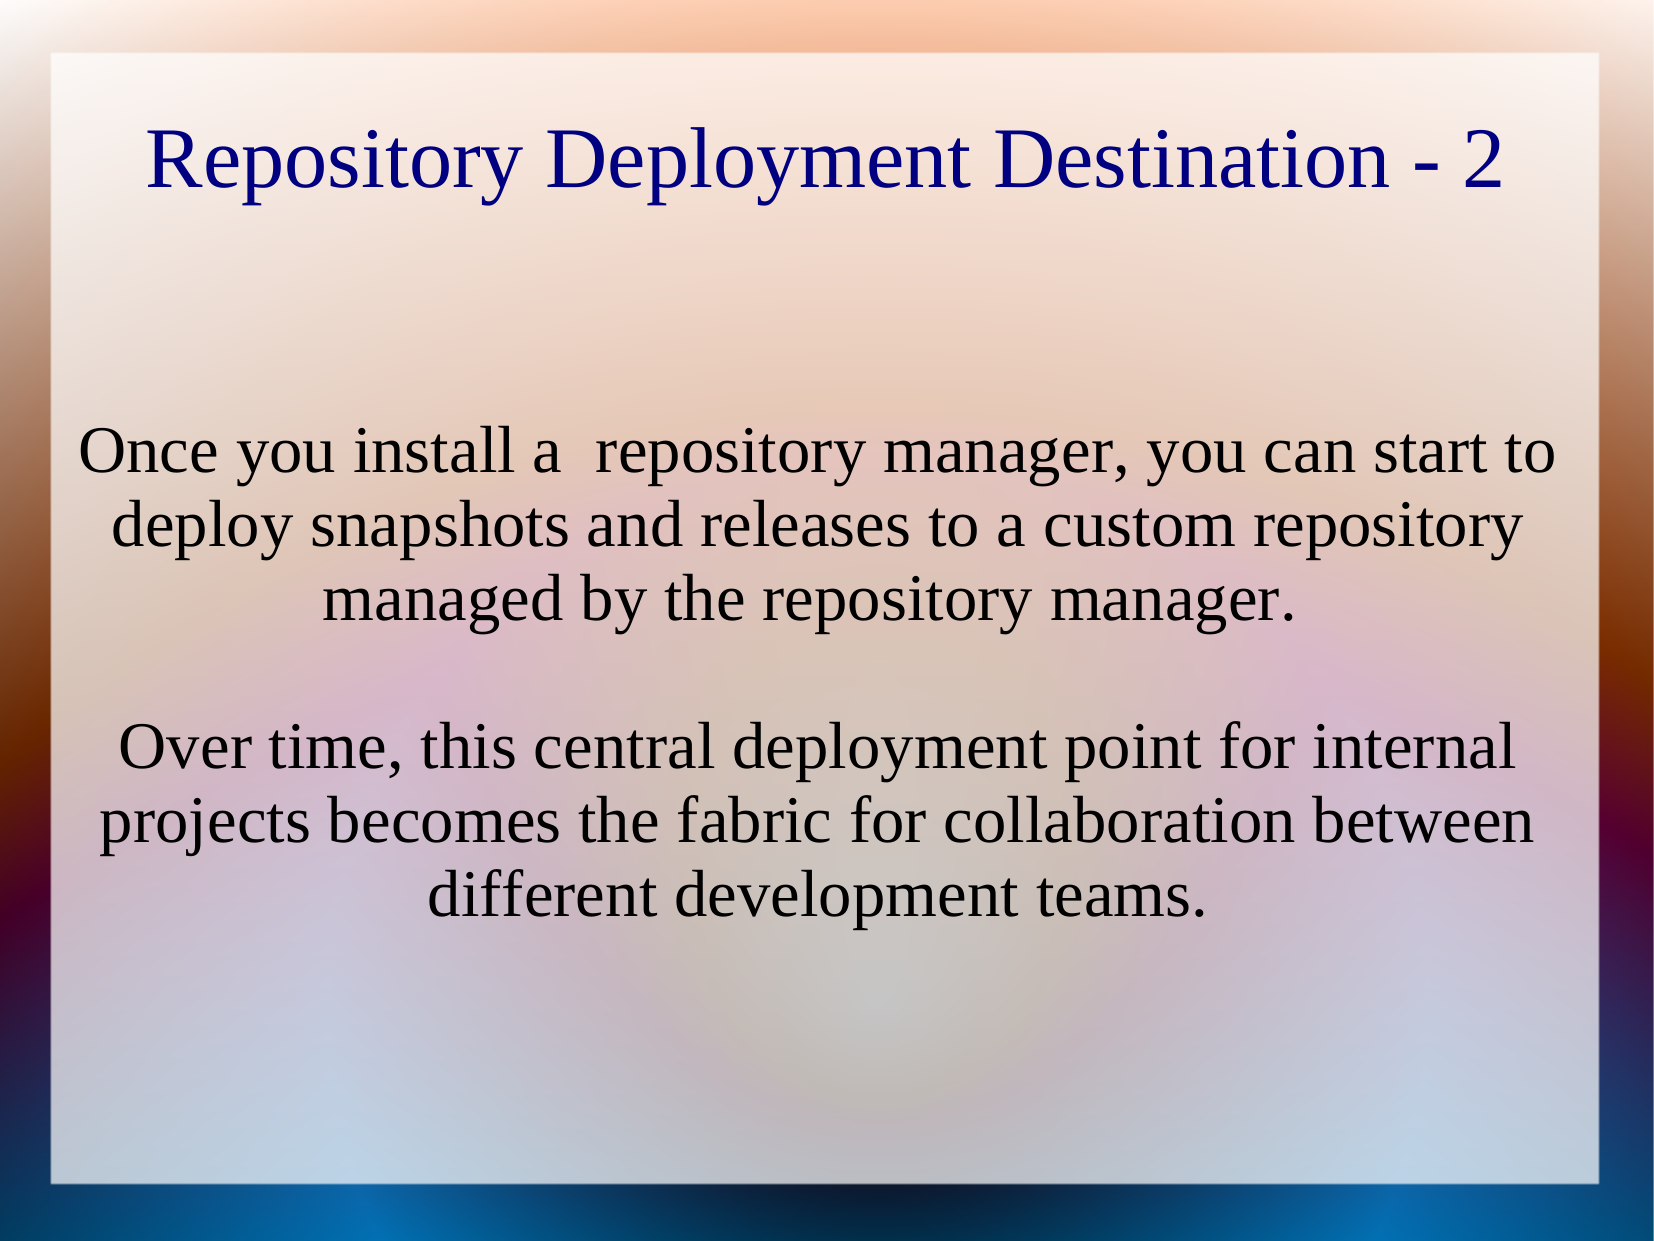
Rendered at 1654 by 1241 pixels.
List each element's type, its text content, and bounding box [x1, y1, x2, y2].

picture [0, 0, 1654, 1241]
subtitle Once you install a repository manager, you can start to deploy snapshots and releases to a custom repository managed by the repository manager. Over time, this central deployment point for internal projects becomes the fabric for collaboration between different development teams. [75, 264, 1564, 1079]
title Repository Deployment Destination - 2 [82, 55, 1571, 263]
